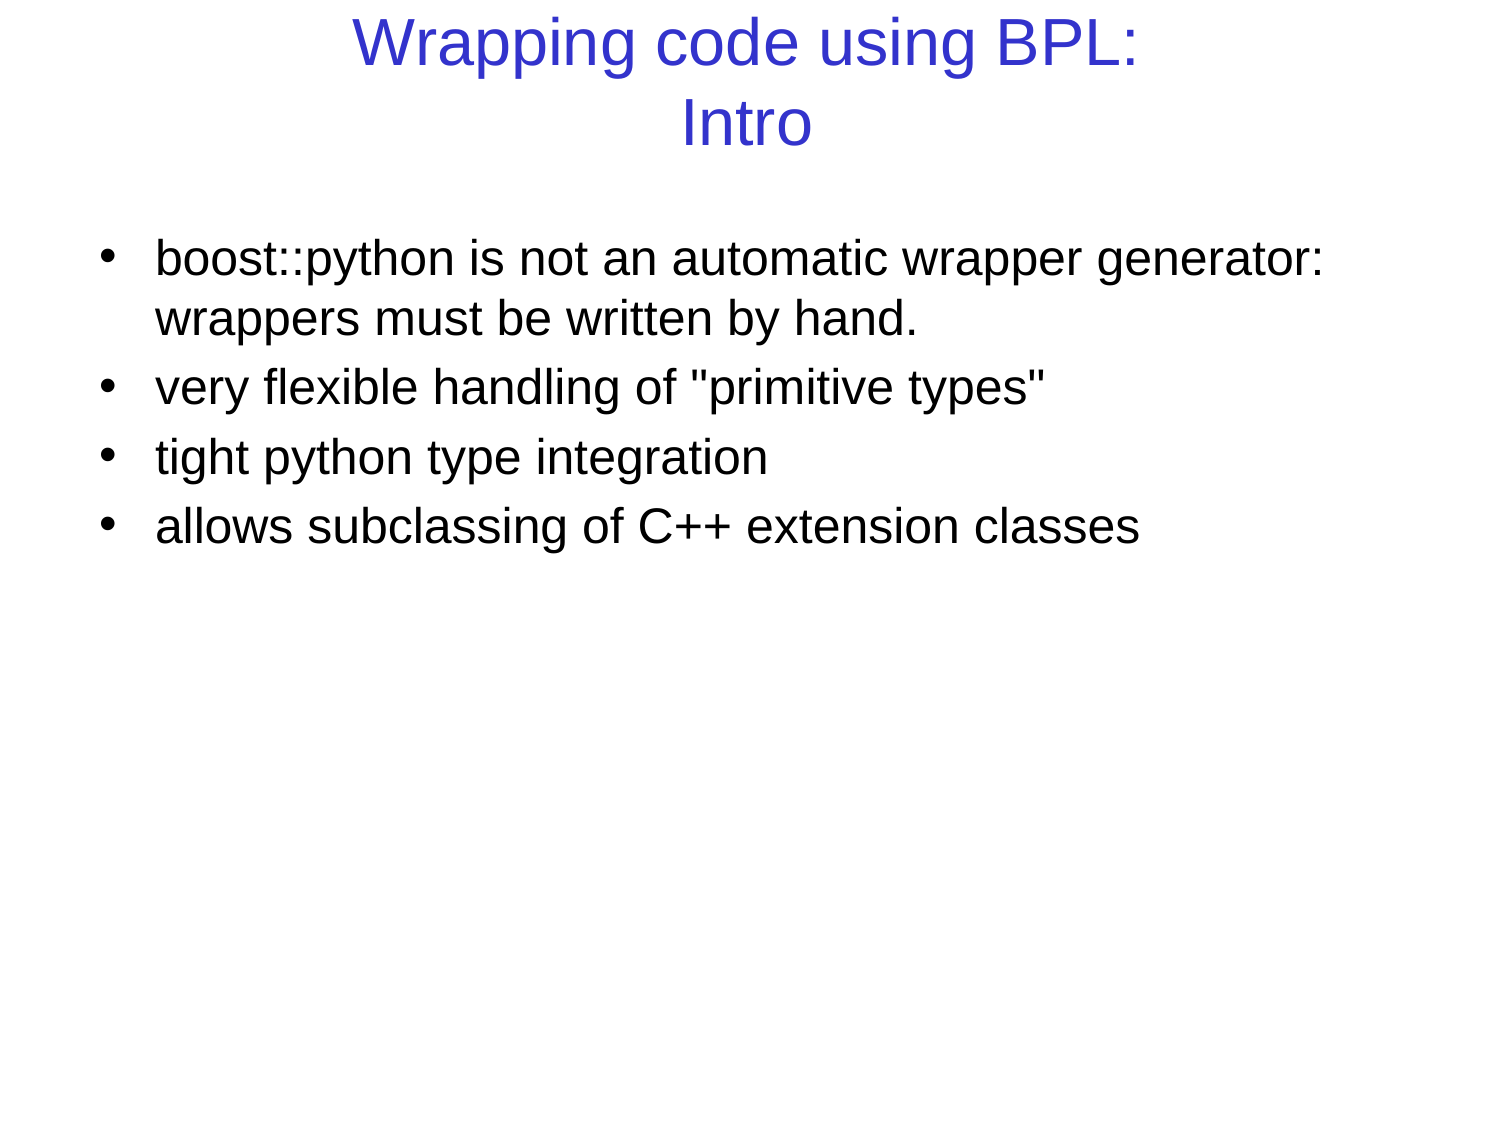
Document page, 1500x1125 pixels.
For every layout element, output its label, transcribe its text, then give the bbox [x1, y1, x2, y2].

list boost::python is not an automatic wrapper generator: wrappers must be written by hand. very flexible handling of "primitive types" tight python type integration allows subclassing of C++ extension classes [84, 217, 1427, 1065]
title Wrapping code using BPL: Intro [77, 0, 1416, 167]
